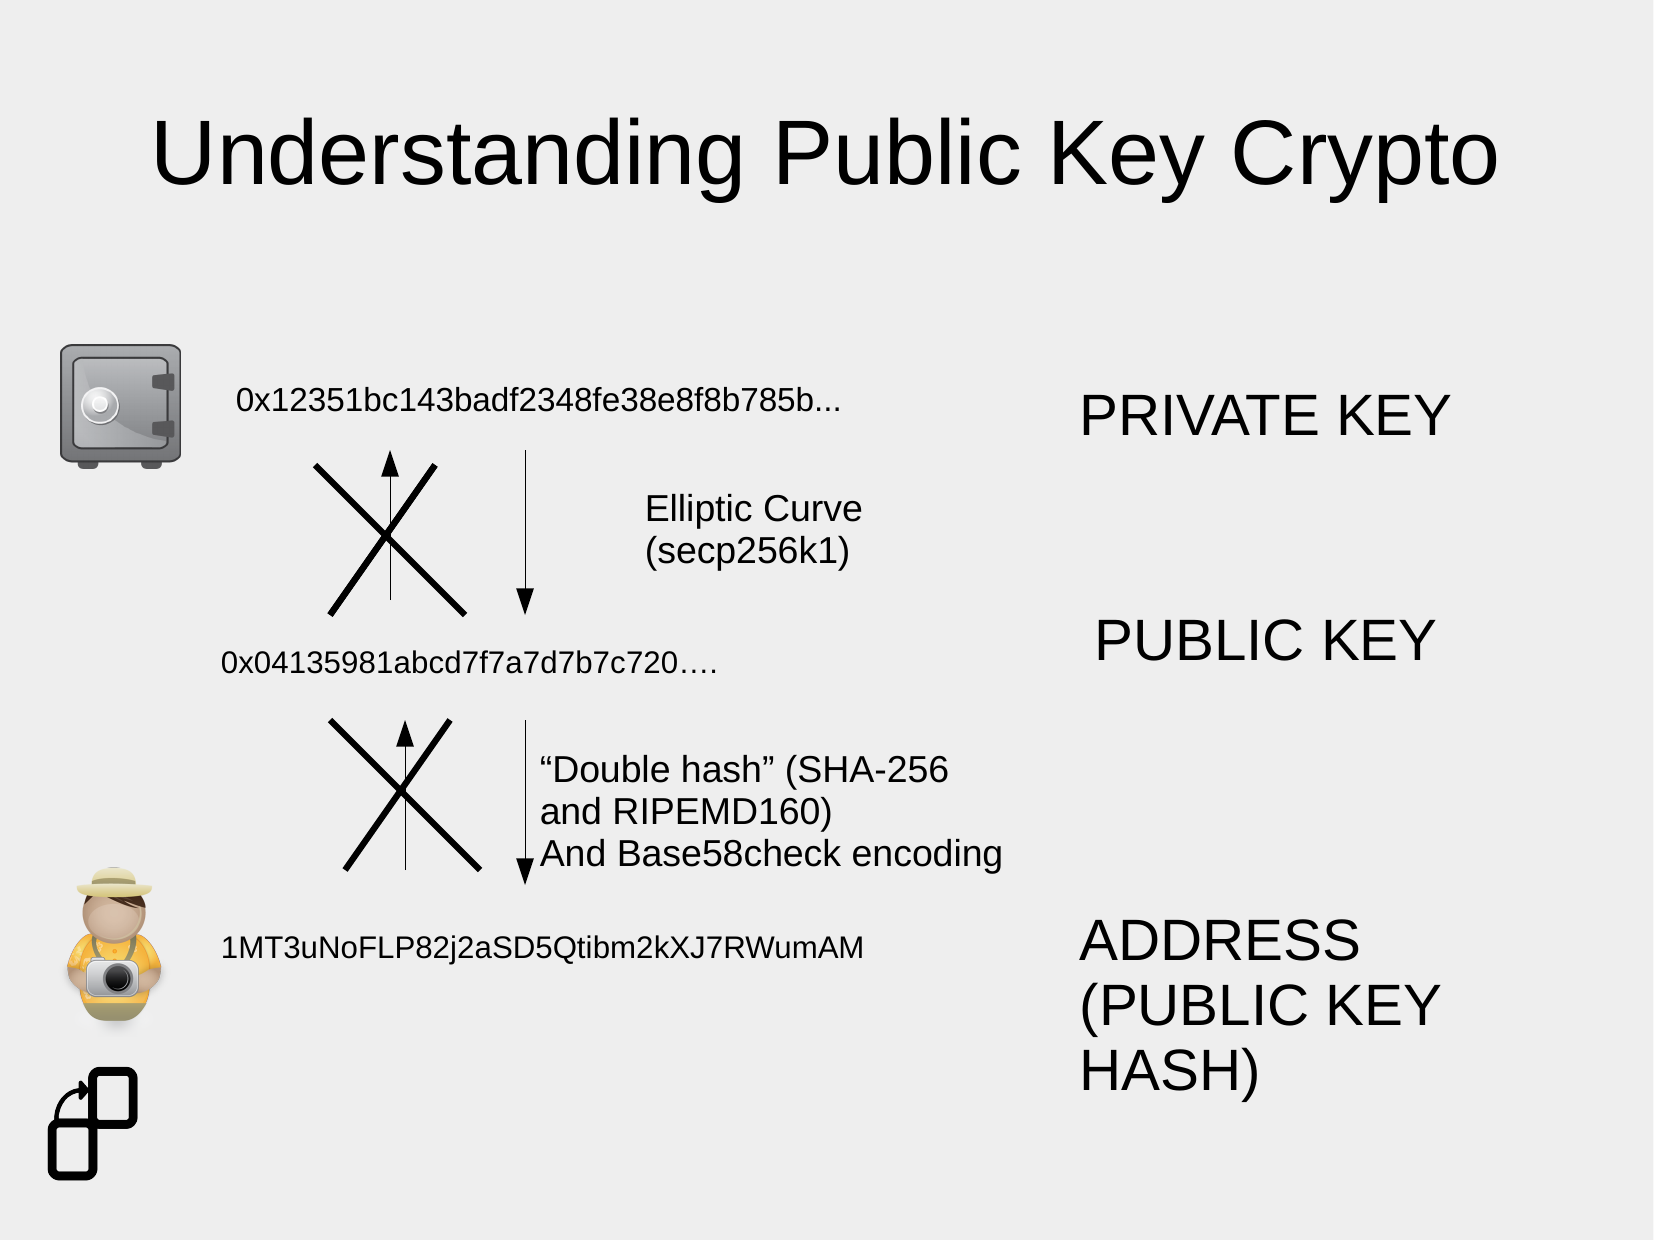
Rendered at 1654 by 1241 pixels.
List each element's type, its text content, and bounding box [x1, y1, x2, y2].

text_box Elliptic Curve (secp256k1) [630, 480, 1081, 579]
text_box PUBLIC KEY [1080, 600, 1531, 680]
text_box PRIVATE KEY [1065, 375, 1516, 455]
list 0x12351bc143badf2348fe38e8f8b785b... [165, 315, 901, 481]
text_box “Double hash” (SHA-256 and RIPEMD160) And Base58check encoding [525, 741, 1021, 901]
title Understanding Public Key Crypto [82, 49, 1571, 257]
picture [60, 344, 181, 469]
picture [49, 854, 181, 1037]
picture [30, 1062, 153, 1186]
list 0x04135981abcd7f7a7d7b7c720…. [150, 645, 931, 735]
text_box ADDRESS (PUBLIC KEY HASH) [1065, 900, 1516, 1110]
list 1MT3uNoFLP82j2aSD5Qtibm2kXJ7RWumAM [181, 930, 931, 1021]
